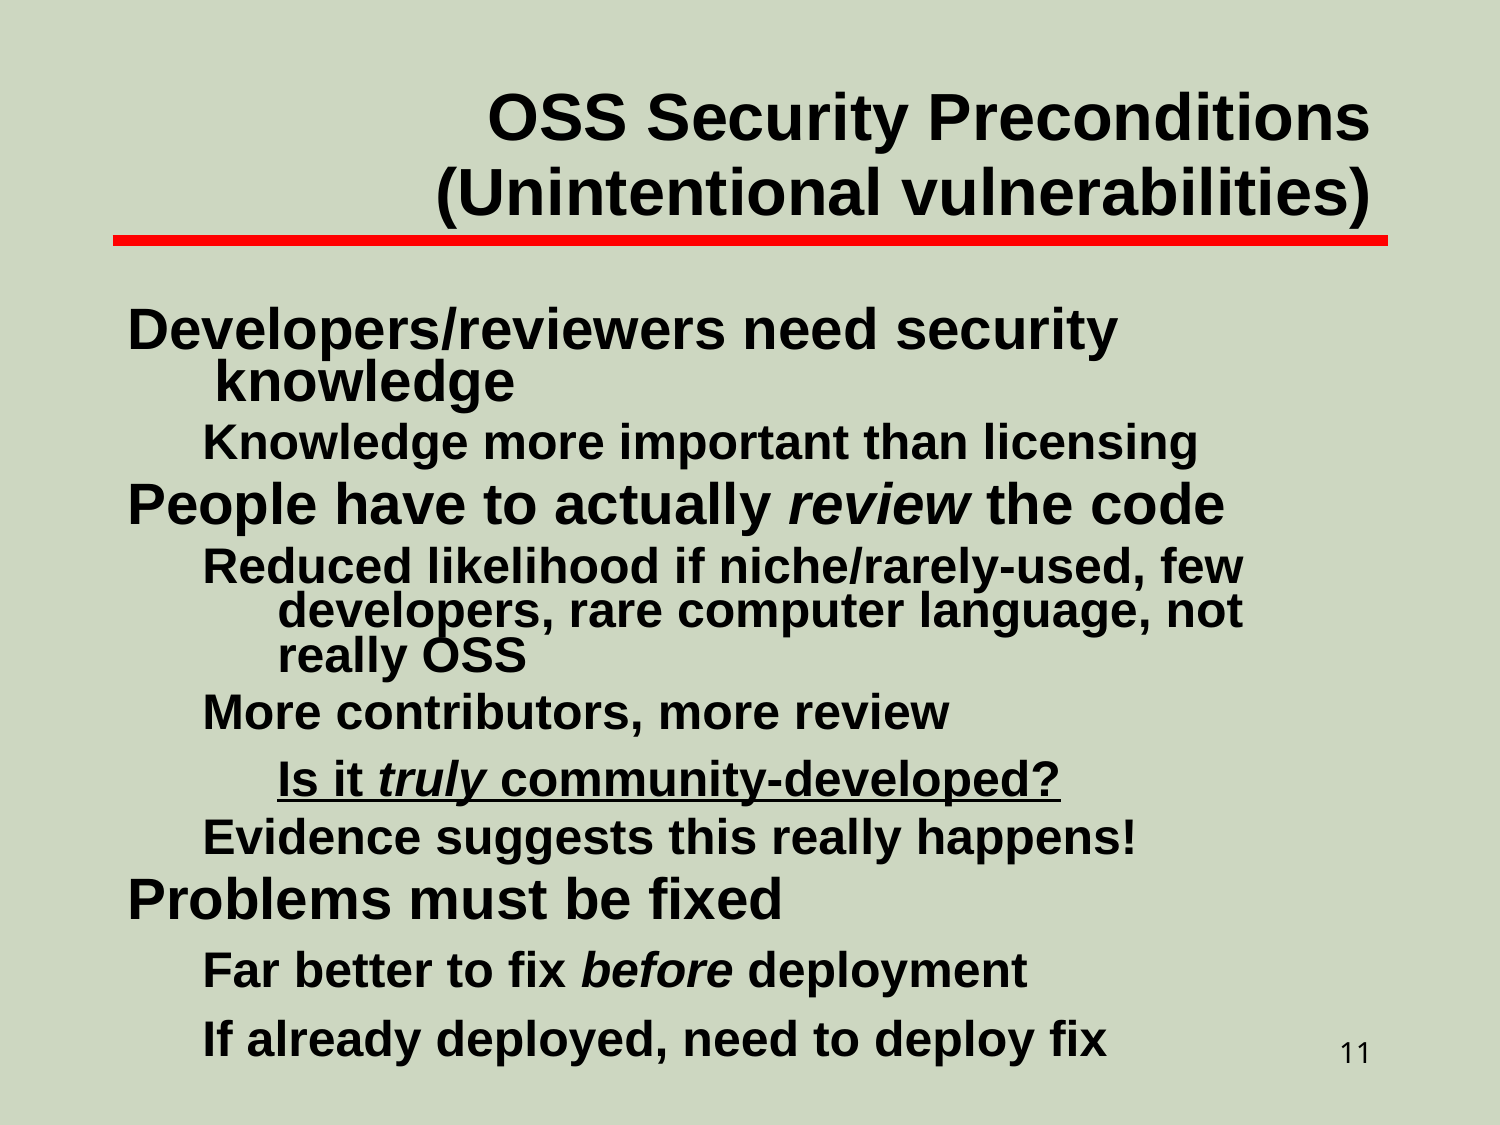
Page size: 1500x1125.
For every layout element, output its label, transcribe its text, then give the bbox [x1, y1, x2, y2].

title OSS Security Preconditions (Unintentional vulnerabilities) [337, 72, 1388, 238]
list Developers/reviewers need security knowledge Knowledge more important than licensing People have to actually review the code Reduced likelihood if niche/rarely-used, few developers, rare computer language, not really OSS More contributors, more review Is it truly community-developed? Evidence suggests this really happens! Problems must be fixed Far better to fix before deployment If already deployed, need to deploy fix [112, 299, 1388, 1088]
